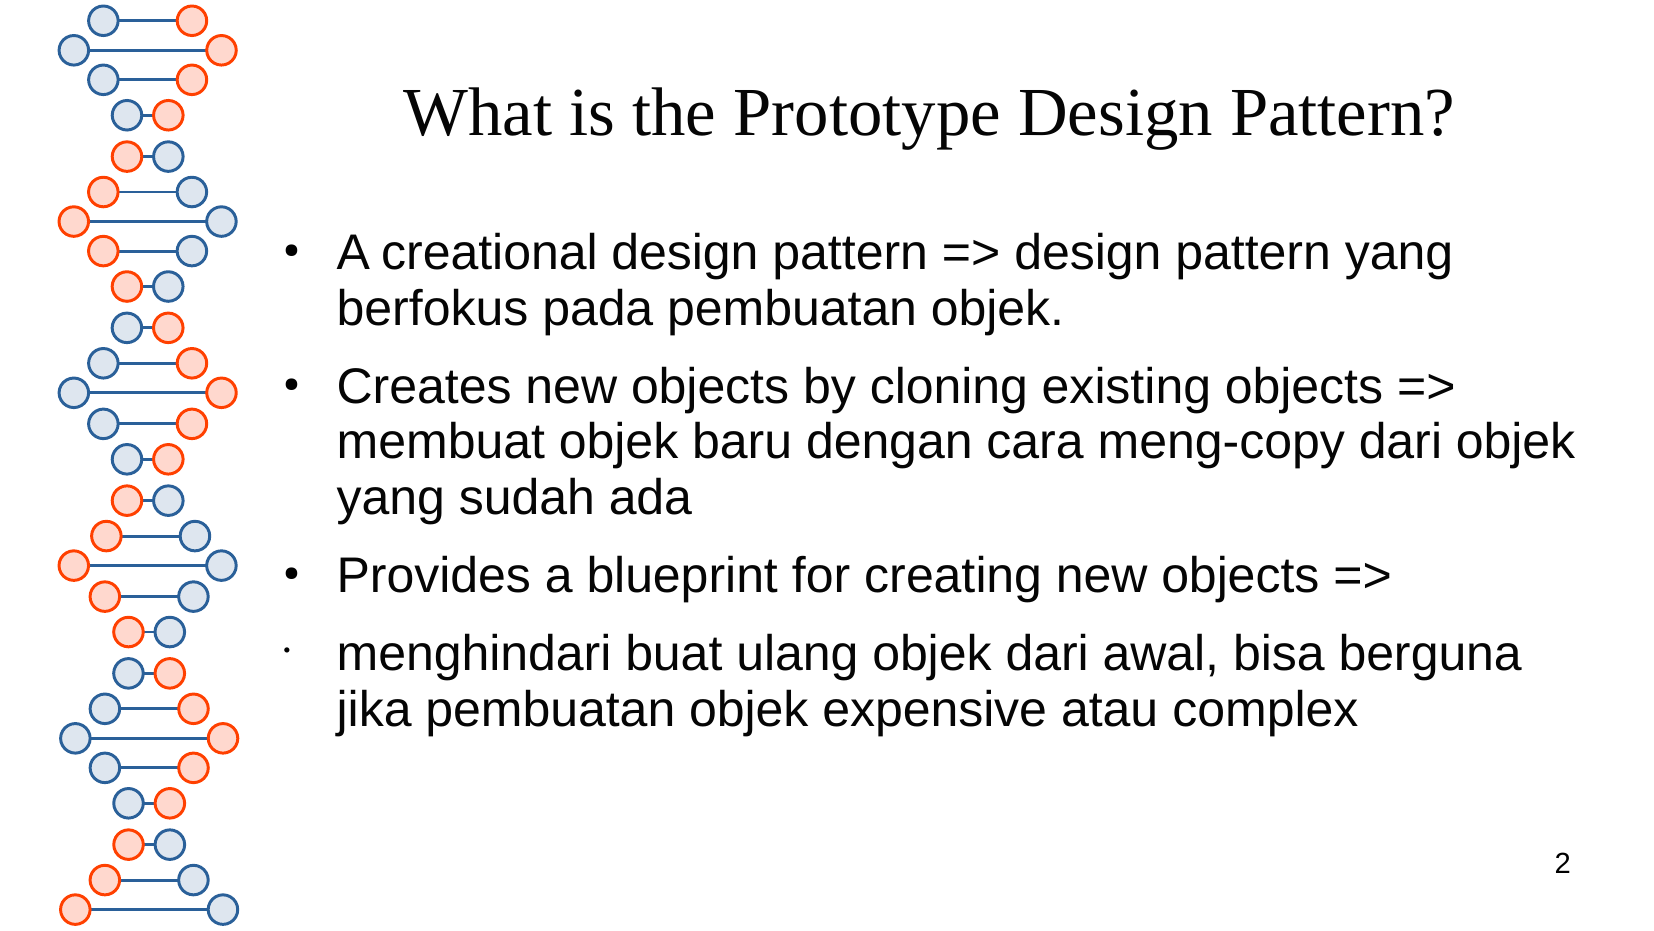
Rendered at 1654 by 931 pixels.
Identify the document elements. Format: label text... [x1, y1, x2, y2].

list A creational design pattern => design pattern yang berfokus pada pembuatan objek. Creates new objects by cloning existing objects => membuat objek baru dengan cara meng-copy dari objek yang sudah ada Provides a blueprint for creating new objects => menghindari buat ulang objek dari awal, bisa berguna jika pembuatan objek expensive atau complex [265, 224, 1595, 764]
title What is the Prototype Design Pattern? [265, 35, 1595, 189]
